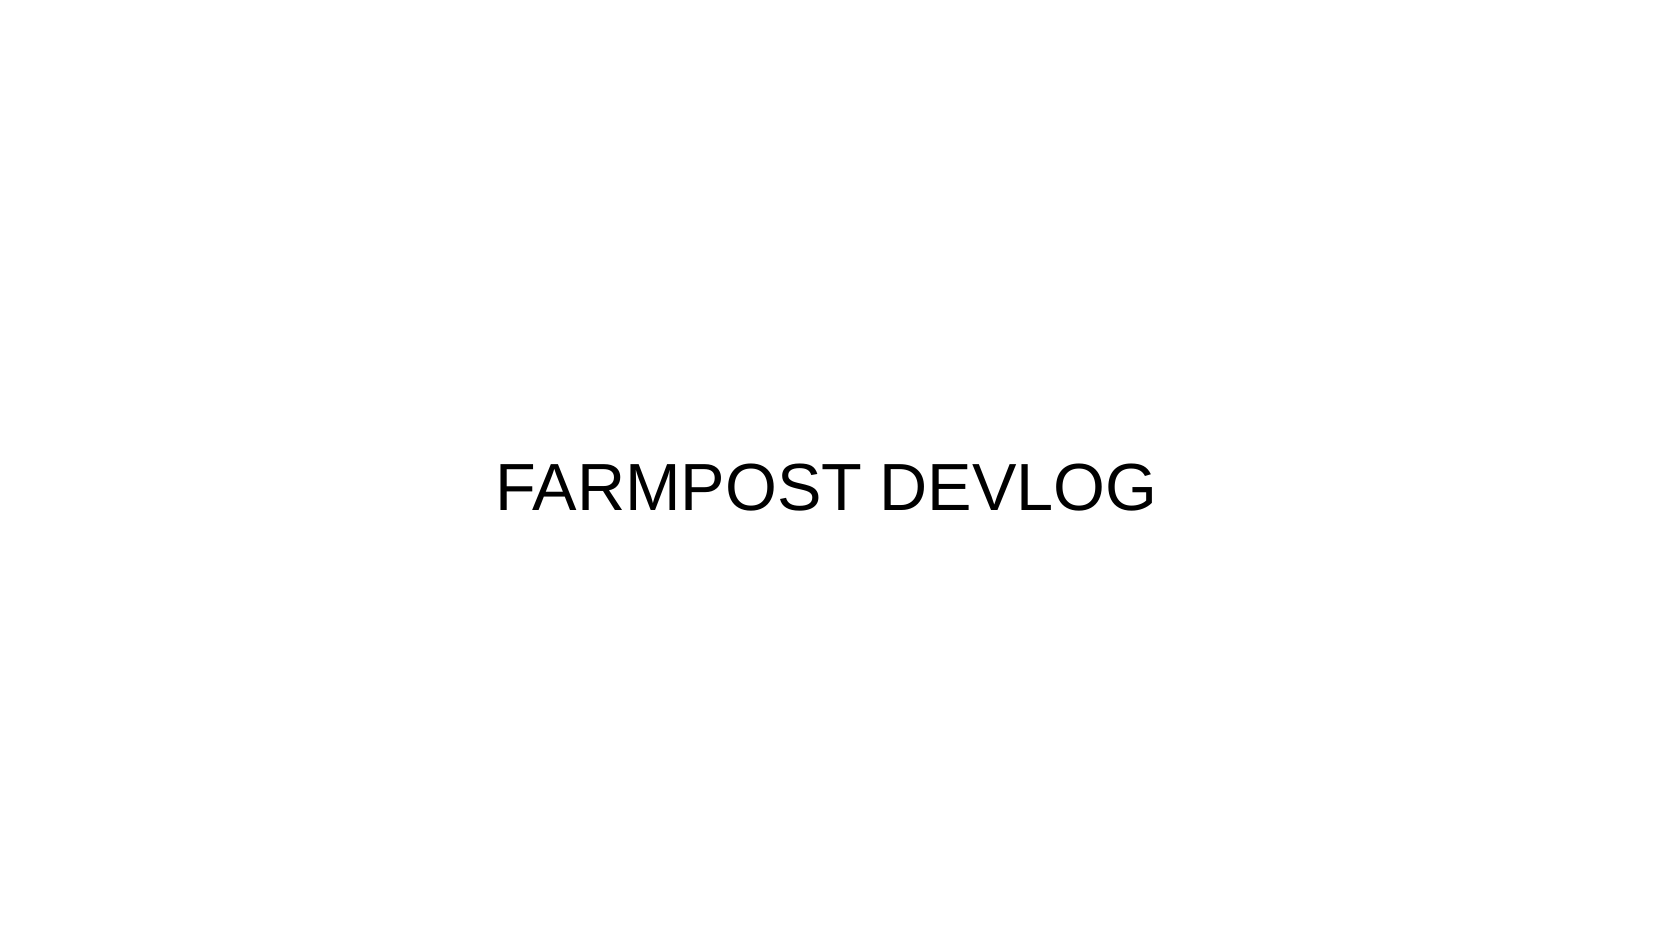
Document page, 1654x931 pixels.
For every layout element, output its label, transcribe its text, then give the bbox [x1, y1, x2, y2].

subtitle FARMPOST DEVLOG [82, 217, 1571, 758]
